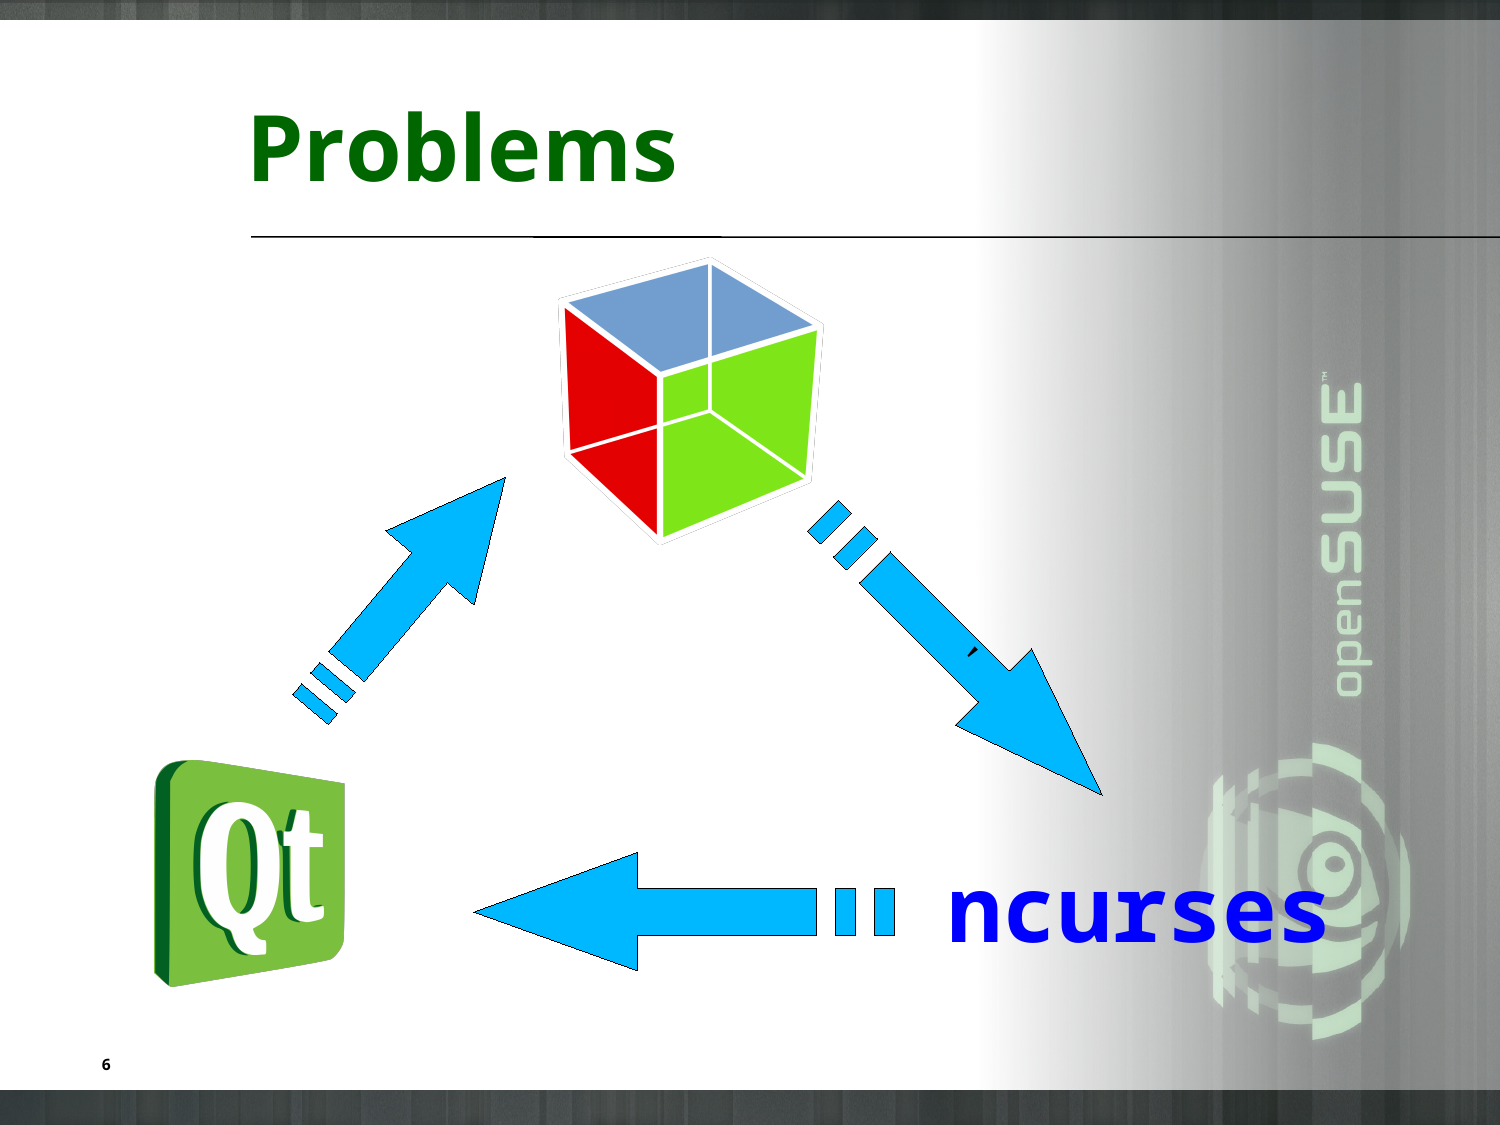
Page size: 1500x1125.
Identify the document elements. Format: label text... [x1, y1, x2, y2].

text_box ' [833, 526, 878, 570]
text_box [874, 888, 895, 936]
text_box [310, 662, 356, 703]
title ncurses [947, 828, 1370, 991]
text_box [835, 888, 856, 936]
text_box [328, 477, 506, 682]
text_box ' [859, 551, 1103, 796]
text_box [292, 683, 338, 725]
text_box ' [807, 500, 852, 544]
picture [0, 0, 1500, 1125]
title Problems [246, 68, 1409, 231]
text_box [473, 852, 817, 971]
